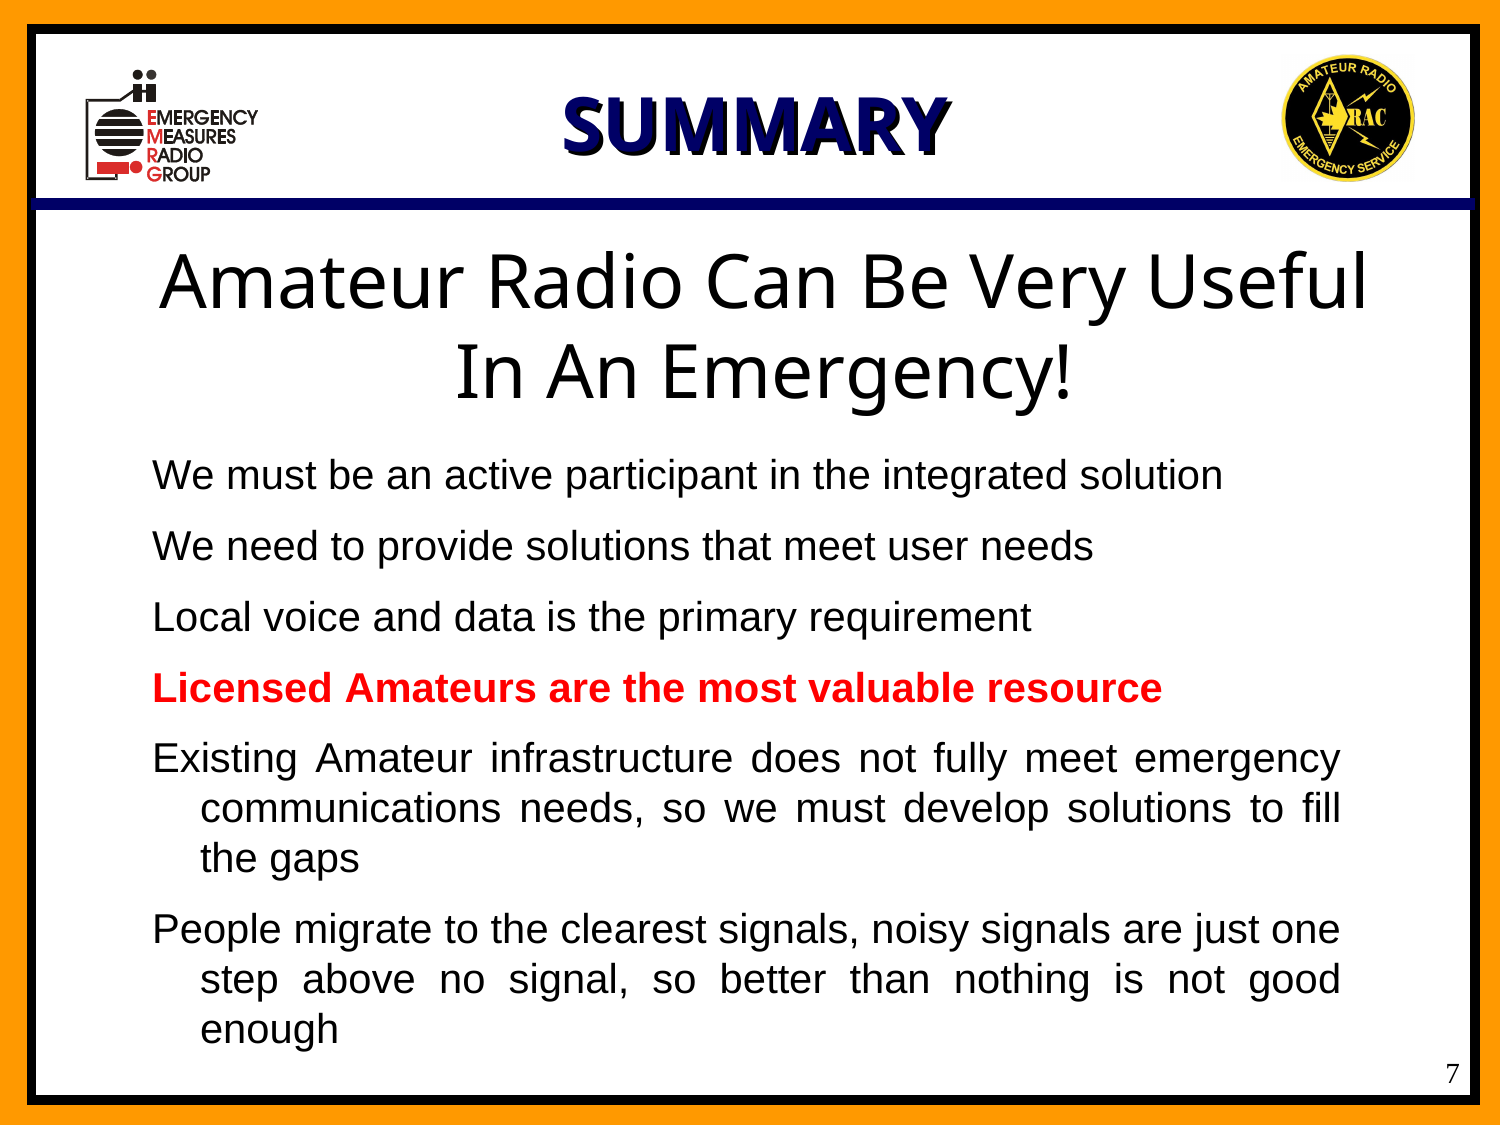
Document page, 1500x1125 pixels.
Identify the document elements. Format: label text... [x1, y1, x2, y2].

text_box We must be an active participant in the integrated solution We need to provide solutions that meet user needs Local voice and data is the primary requirement Licensed Amateurs are the most valuable resource Existing Amateur infrastructure does not fully meet emergency communications needs, so we must develop solutions to fill the gaps People migrate to the clearest signals, noisy signals are just one step above no signal, so better than nothing is not good enough [137, 440, 1357, 1060]
text_box Amateur Radio Can Be Very Useful In An Emergency! [137, 226, 1393, 422]
text_box SUMMARY [546, 68, 964, 175]
picture [1281, 54, 1415, 182]
